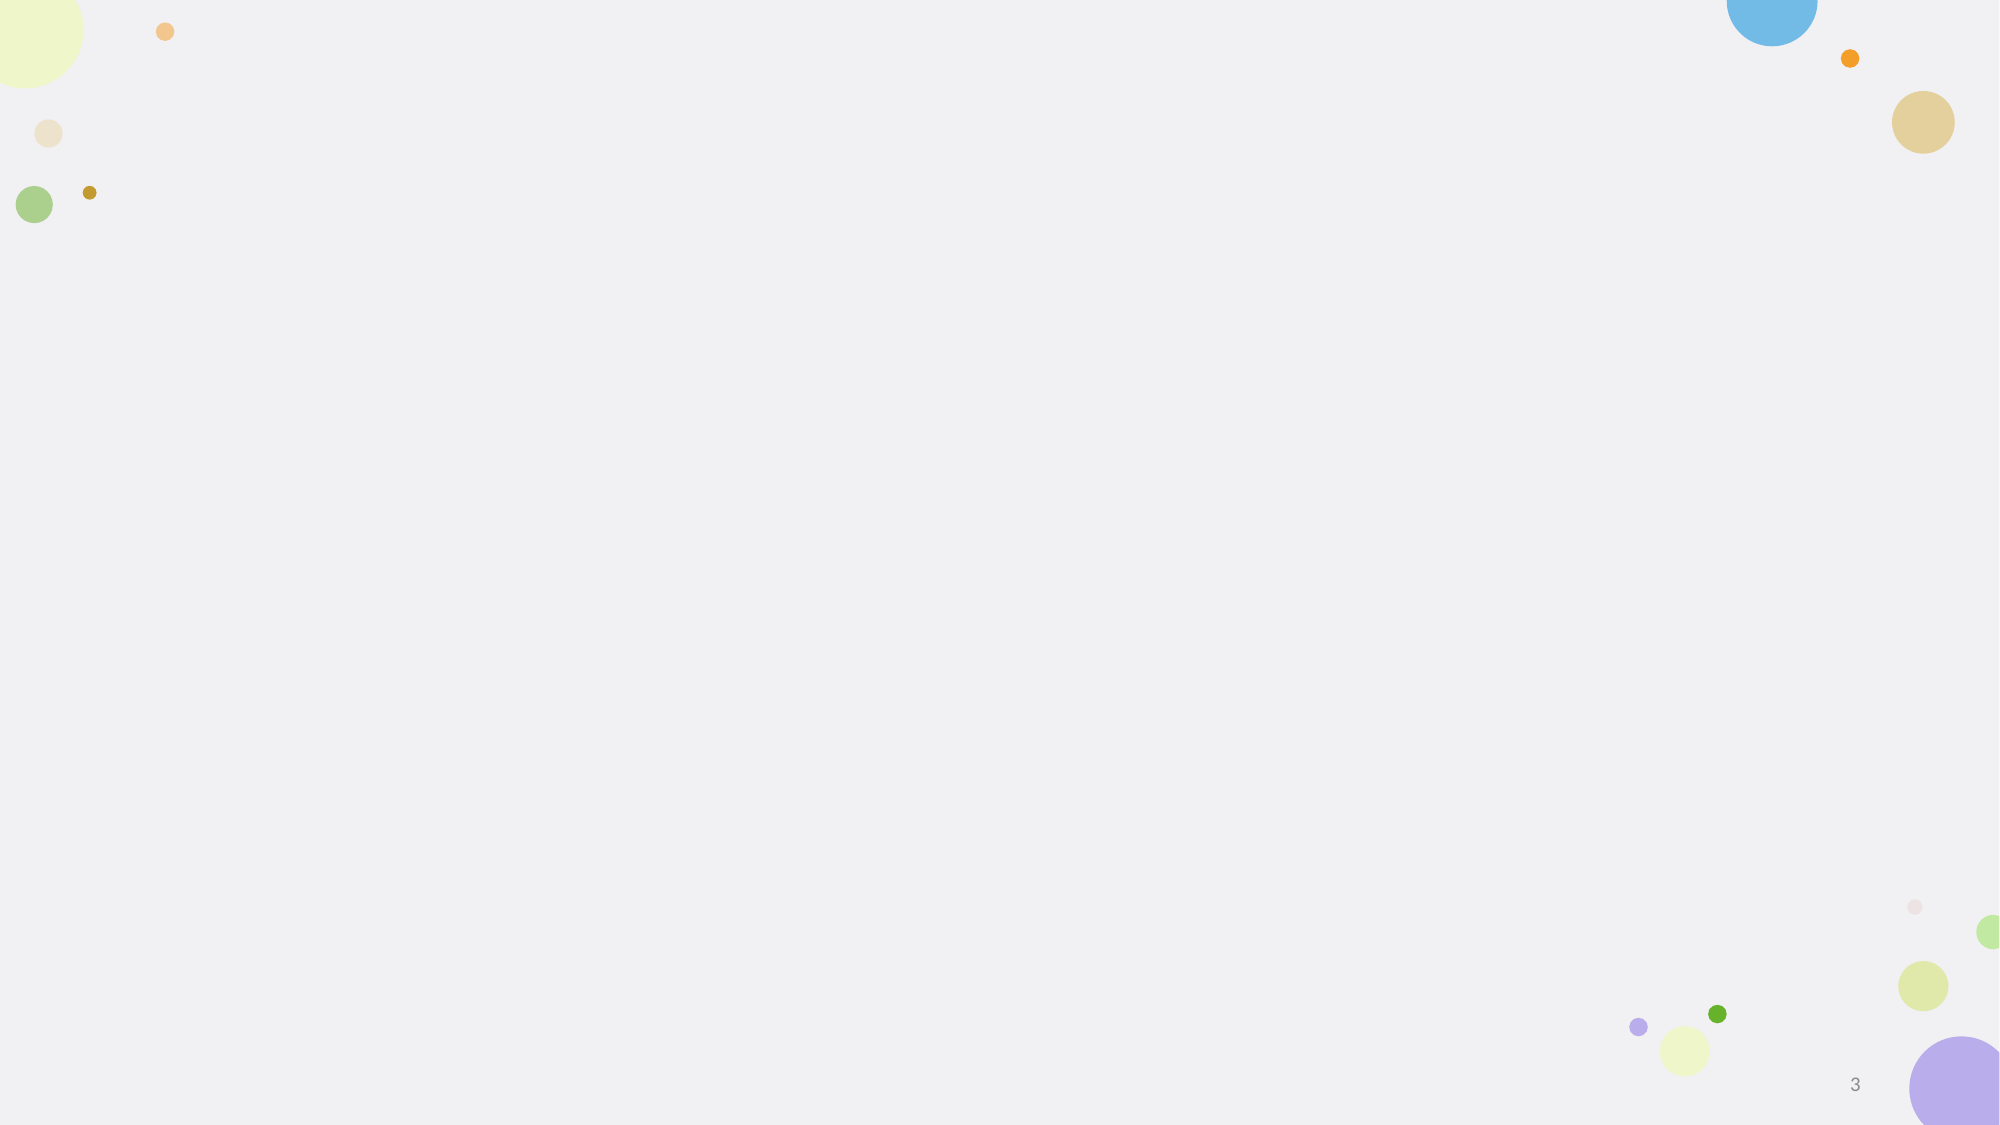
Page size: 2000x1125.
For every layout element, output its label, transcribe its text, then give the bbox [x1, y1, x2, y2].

slide_number <number> [1425, 1064, 1876, 1103]
